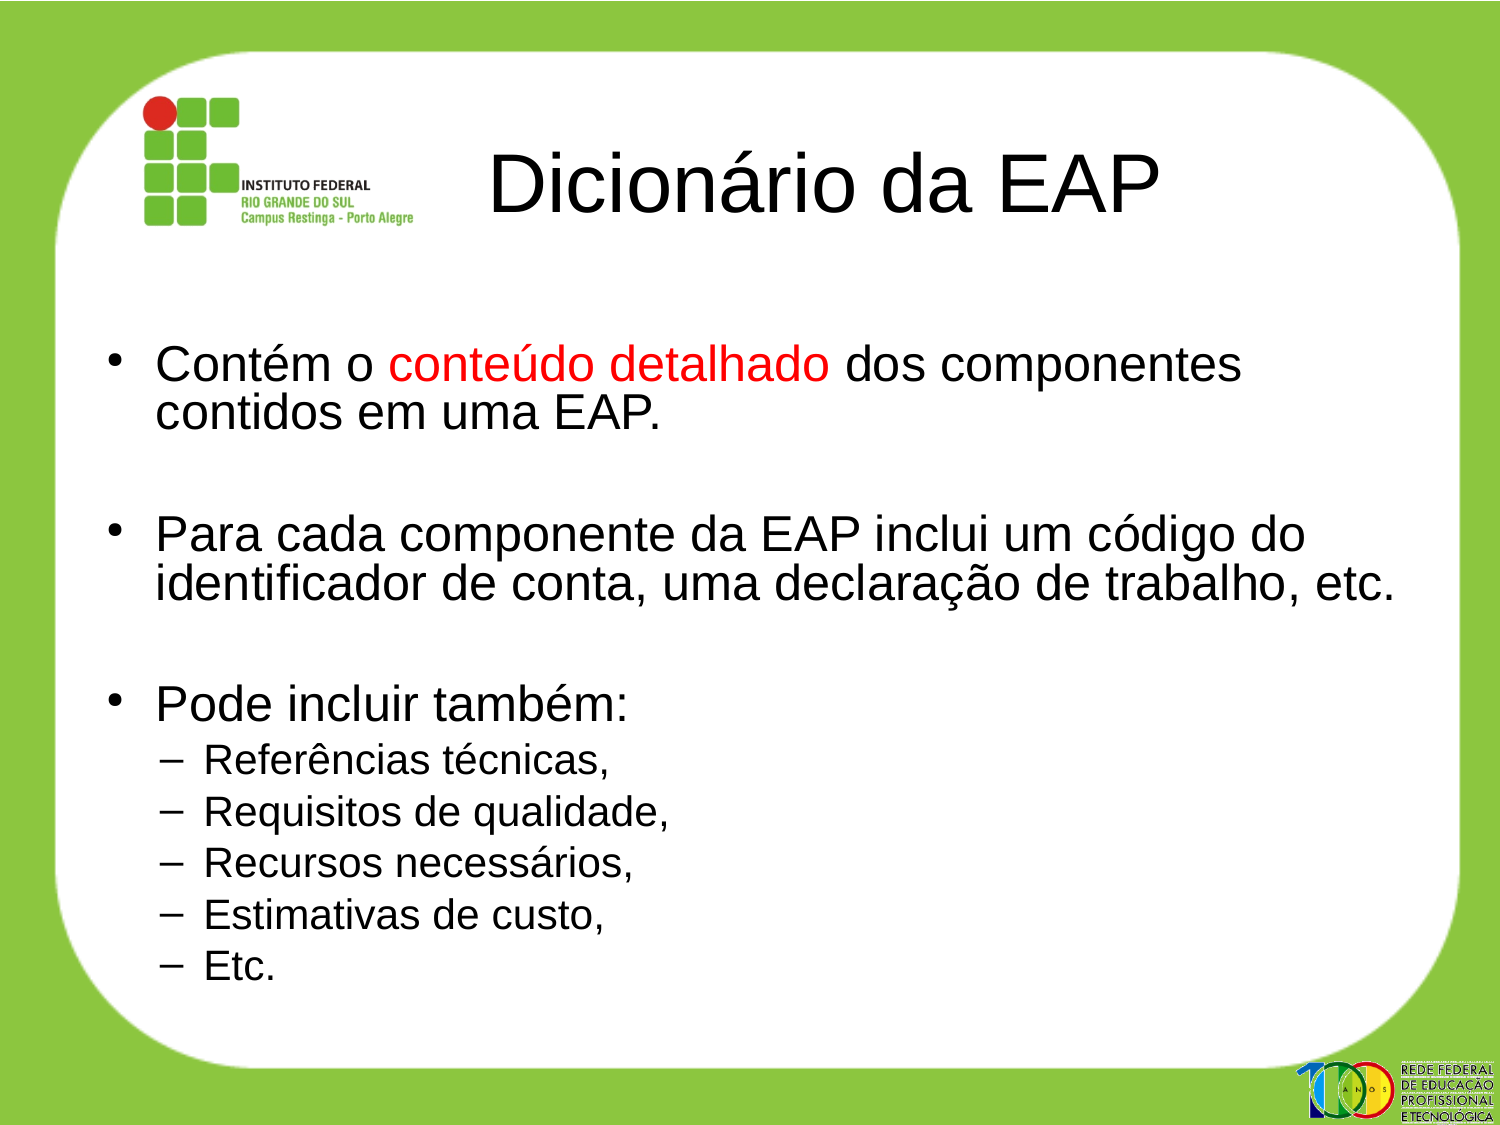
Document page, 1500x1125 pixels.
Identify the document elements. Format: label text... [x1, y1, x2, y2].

title Dicionário da EAP [437, 48, 1500, 237]
list Contém o conteúdo detalhado dos componentes contidos em uma EAP. Para cada componente da EAP inclui um código do identificador de conta, uma declaração de trabalho, etc. Pode incluir também: Referências técnicas, Requisitos de qualidade, Recursos necessários, Estimativas de custo, Etc. [75, 262, 1426, 1035]
picture [0, 1, 1500, 1125]
